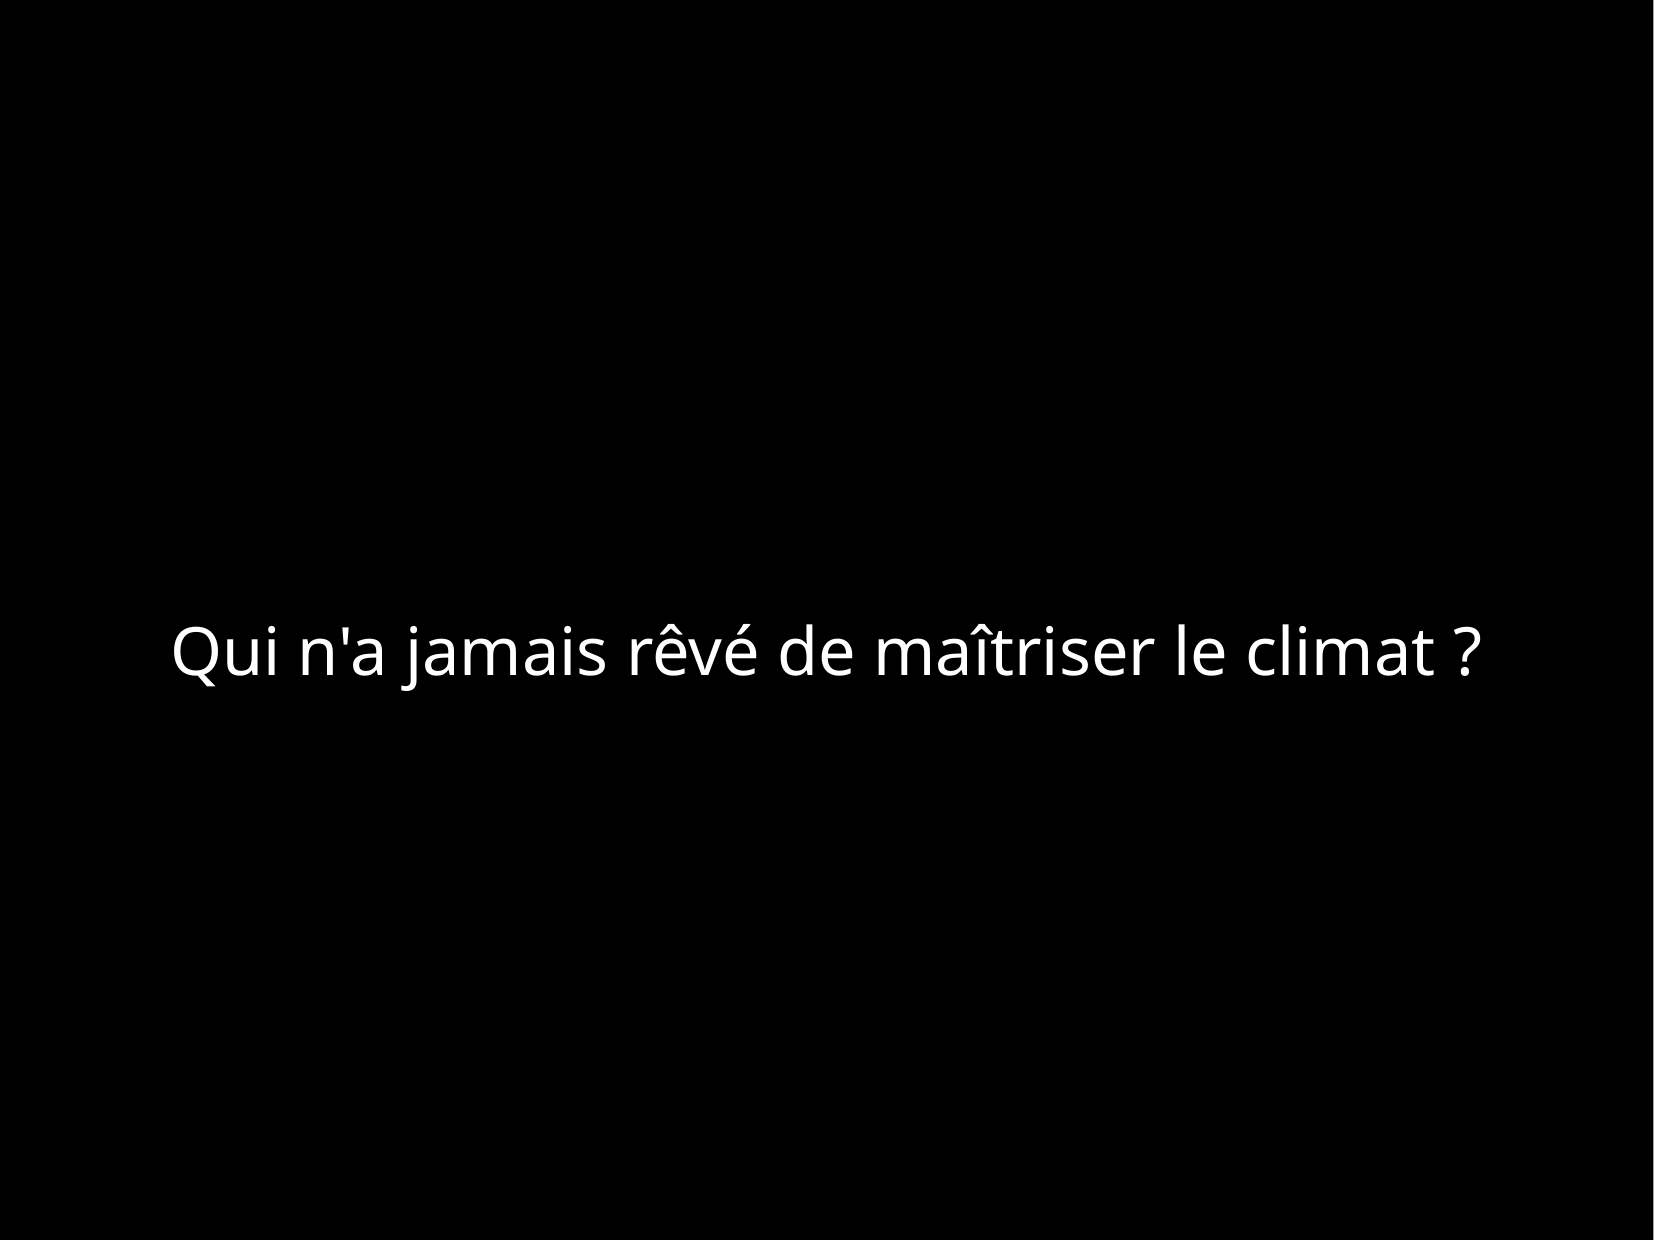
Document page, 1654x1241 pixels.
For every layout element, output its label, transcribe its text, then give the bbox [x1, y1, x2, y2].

subtitle Qui n'a jamais rêvé de maîtriser le climat ? [82, 290, 1571, 1010]
